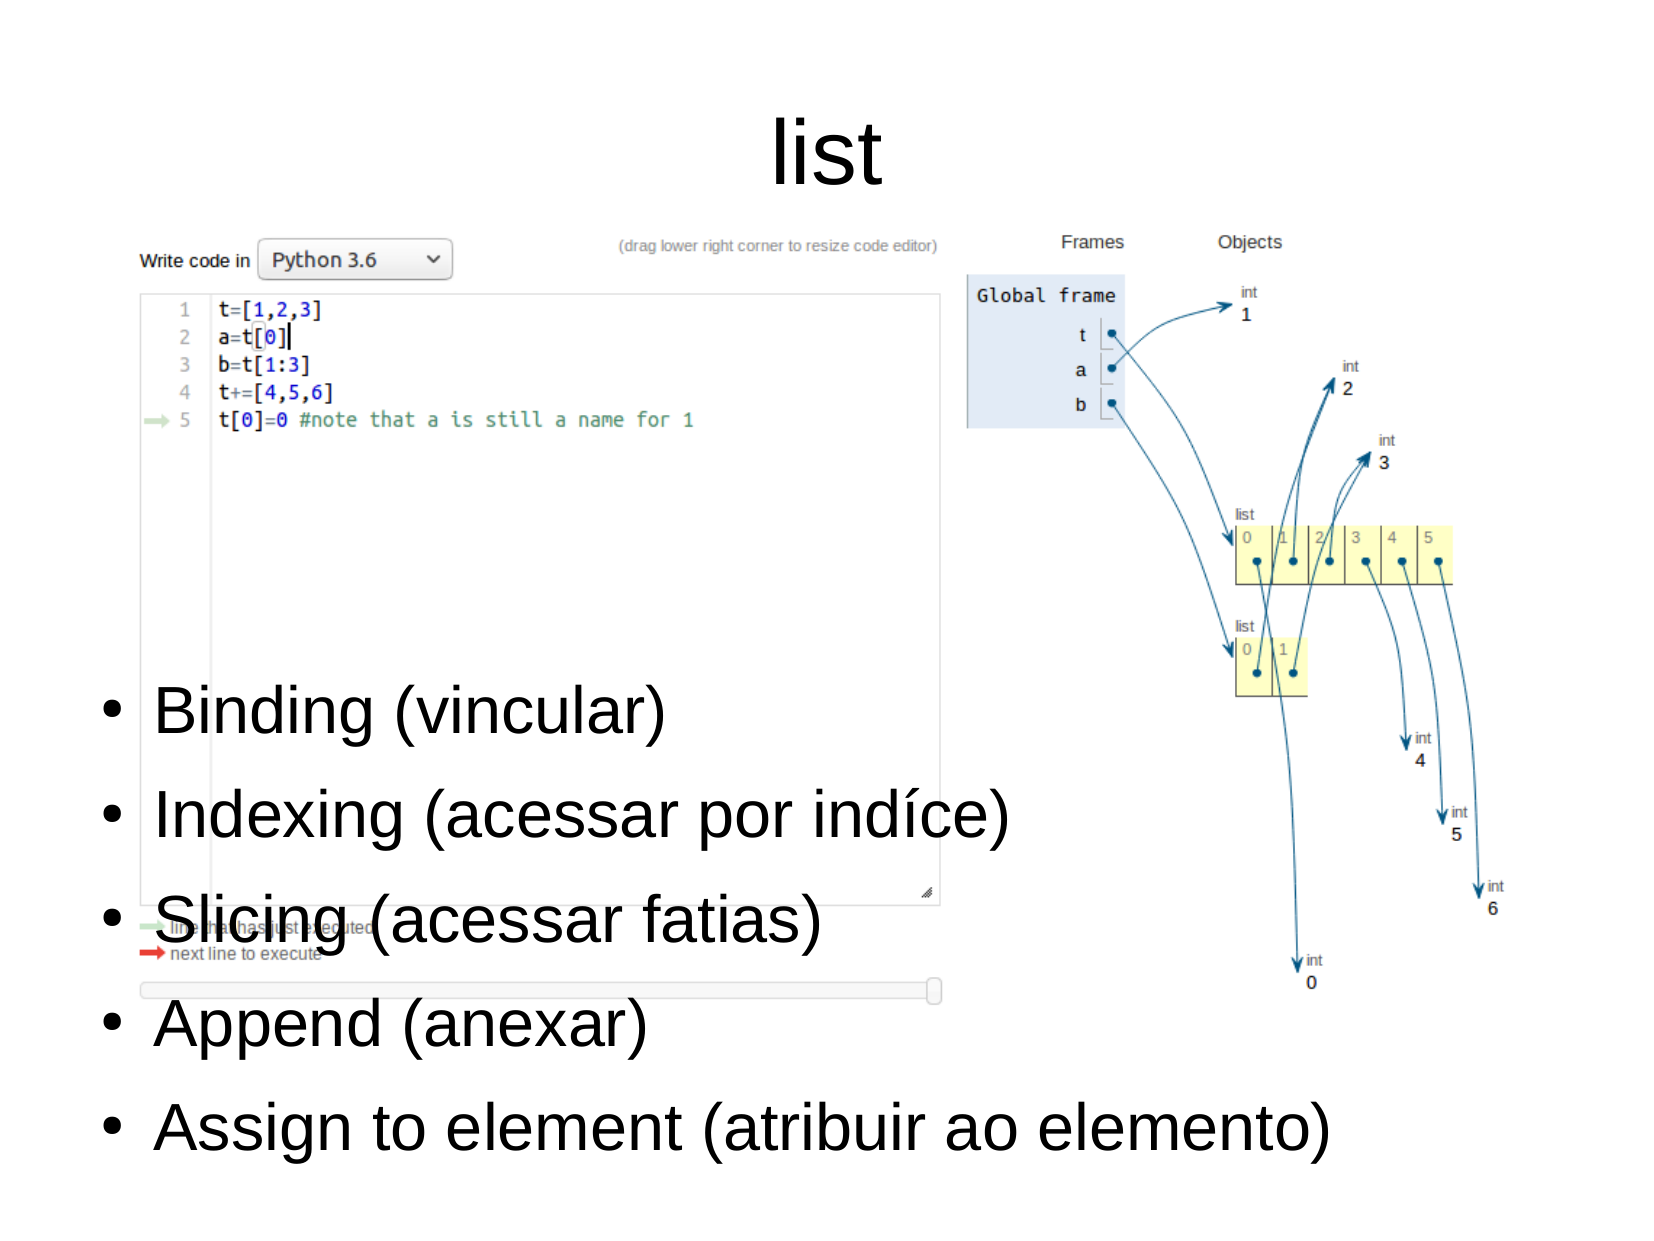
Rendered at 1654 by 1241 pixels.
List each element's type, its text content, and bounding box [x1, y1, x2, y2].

title list [82, 49, 1571, 257]
picture [124, 257, 1530, 673]
list Binding (vincular) Indexing (acessar por indíce) Slicing (acessar fatias) Append (anexar) Assign to element (atribuir ao elemento) [82, 673, 1571, 1193]
